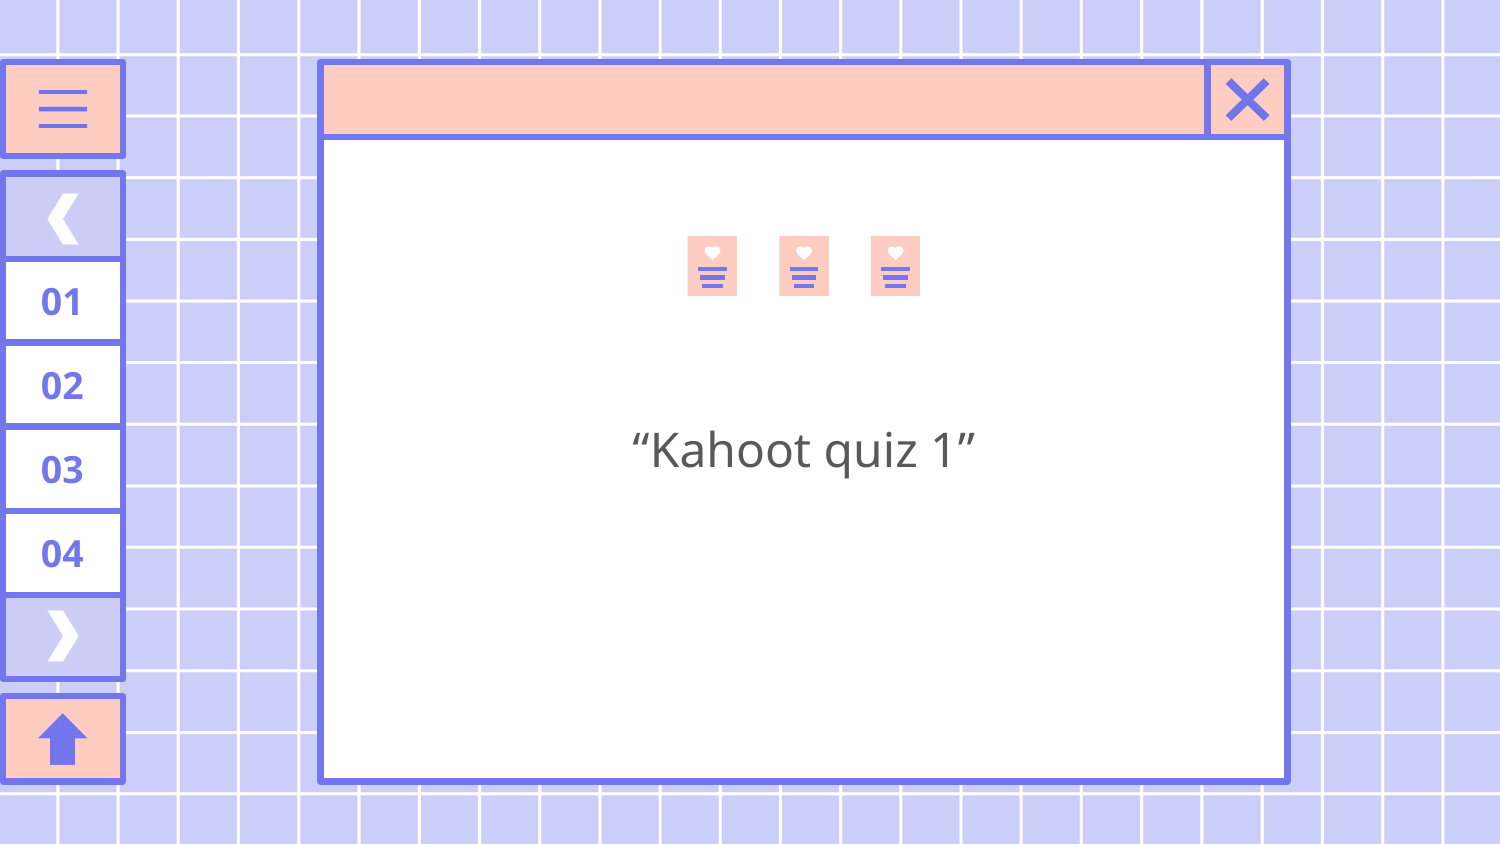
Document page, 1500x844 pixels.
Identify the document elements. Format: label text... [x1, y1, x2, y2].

text_box 02 [20, 365, 104, 403]
text_box [687, 235, 737, 297]
title “Kahoot quiz 1” [405, 342, 1203, 555]
picture [0, 0, 1500, 844]
text_box [870, 235, 920, 297]
picture [38, 193, 88, 245]
text_box 03 [20, 449, 104, 487]
picture [37, 713, 87, 765]
text_box 01 [20, 281, 104, 319]
picture [38, 610, 88, 662]
picture [38, 90, 88, 128]
text_box [779, 235, 829, 297]
text_box 04 [20, 533, 104, 572]
